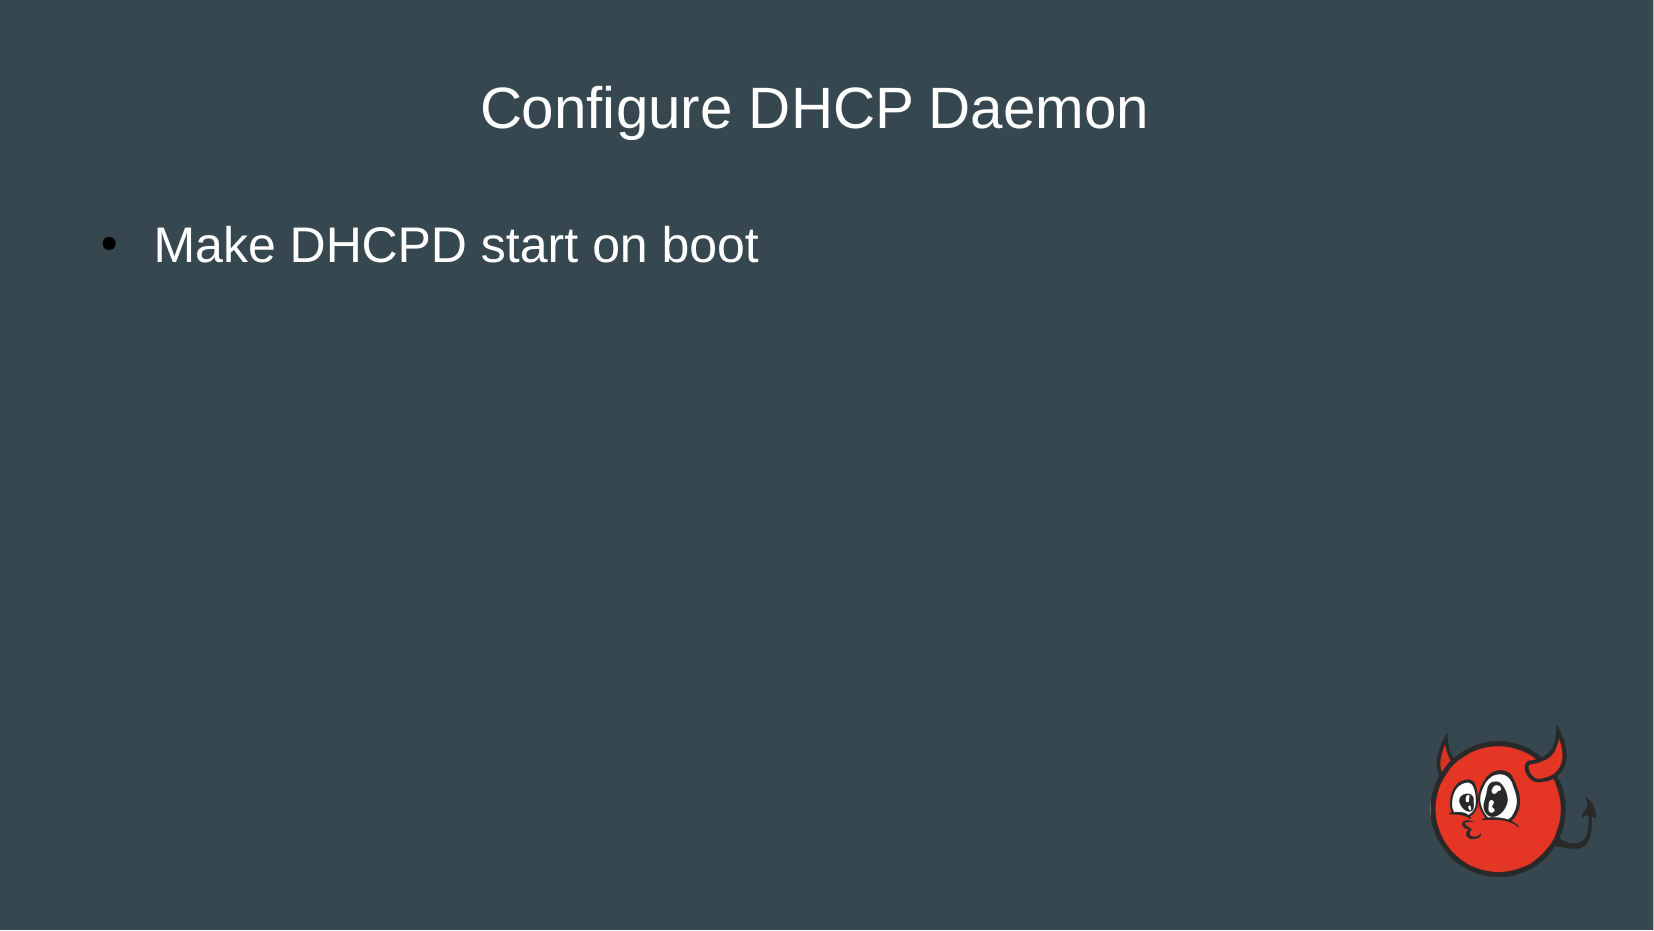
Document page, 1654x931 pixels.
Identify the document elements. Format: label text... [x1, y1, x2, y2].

title Configure DHCP Daemon [105, 30, 1525, 186]
picture [1427, 717, 1598, 888]
list Make DHCPD start on boot [82, 217, 1571, 757]
